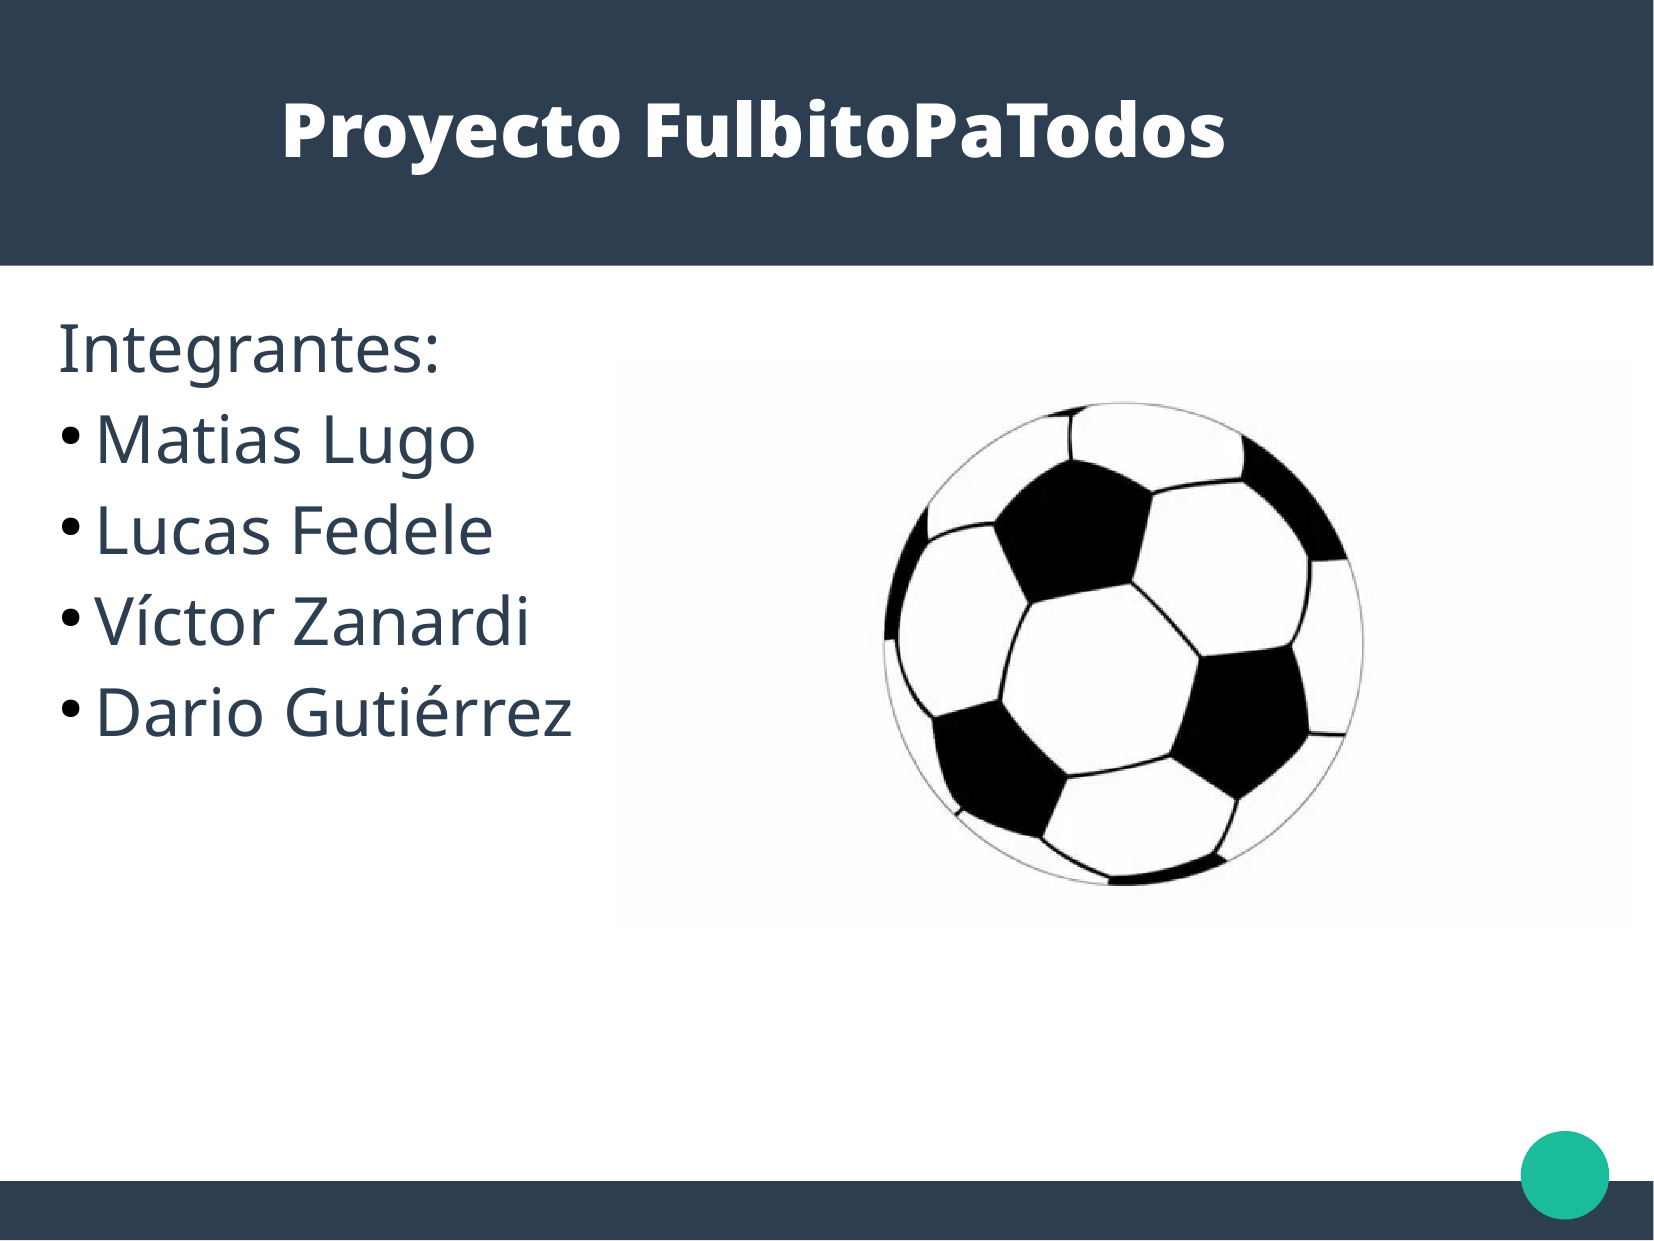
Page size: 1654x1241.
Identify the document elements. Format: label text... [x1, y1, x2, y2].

picture [614, 356, 1634, 931]
title Proyecto FulbitoPaTodos [59, 49, 1595, 207]
subtitle Integrantes: Matias Lugo Lucas Fedele Víctor Zanardi Dario Gutiérrez [59, 324, 1595, 733]
